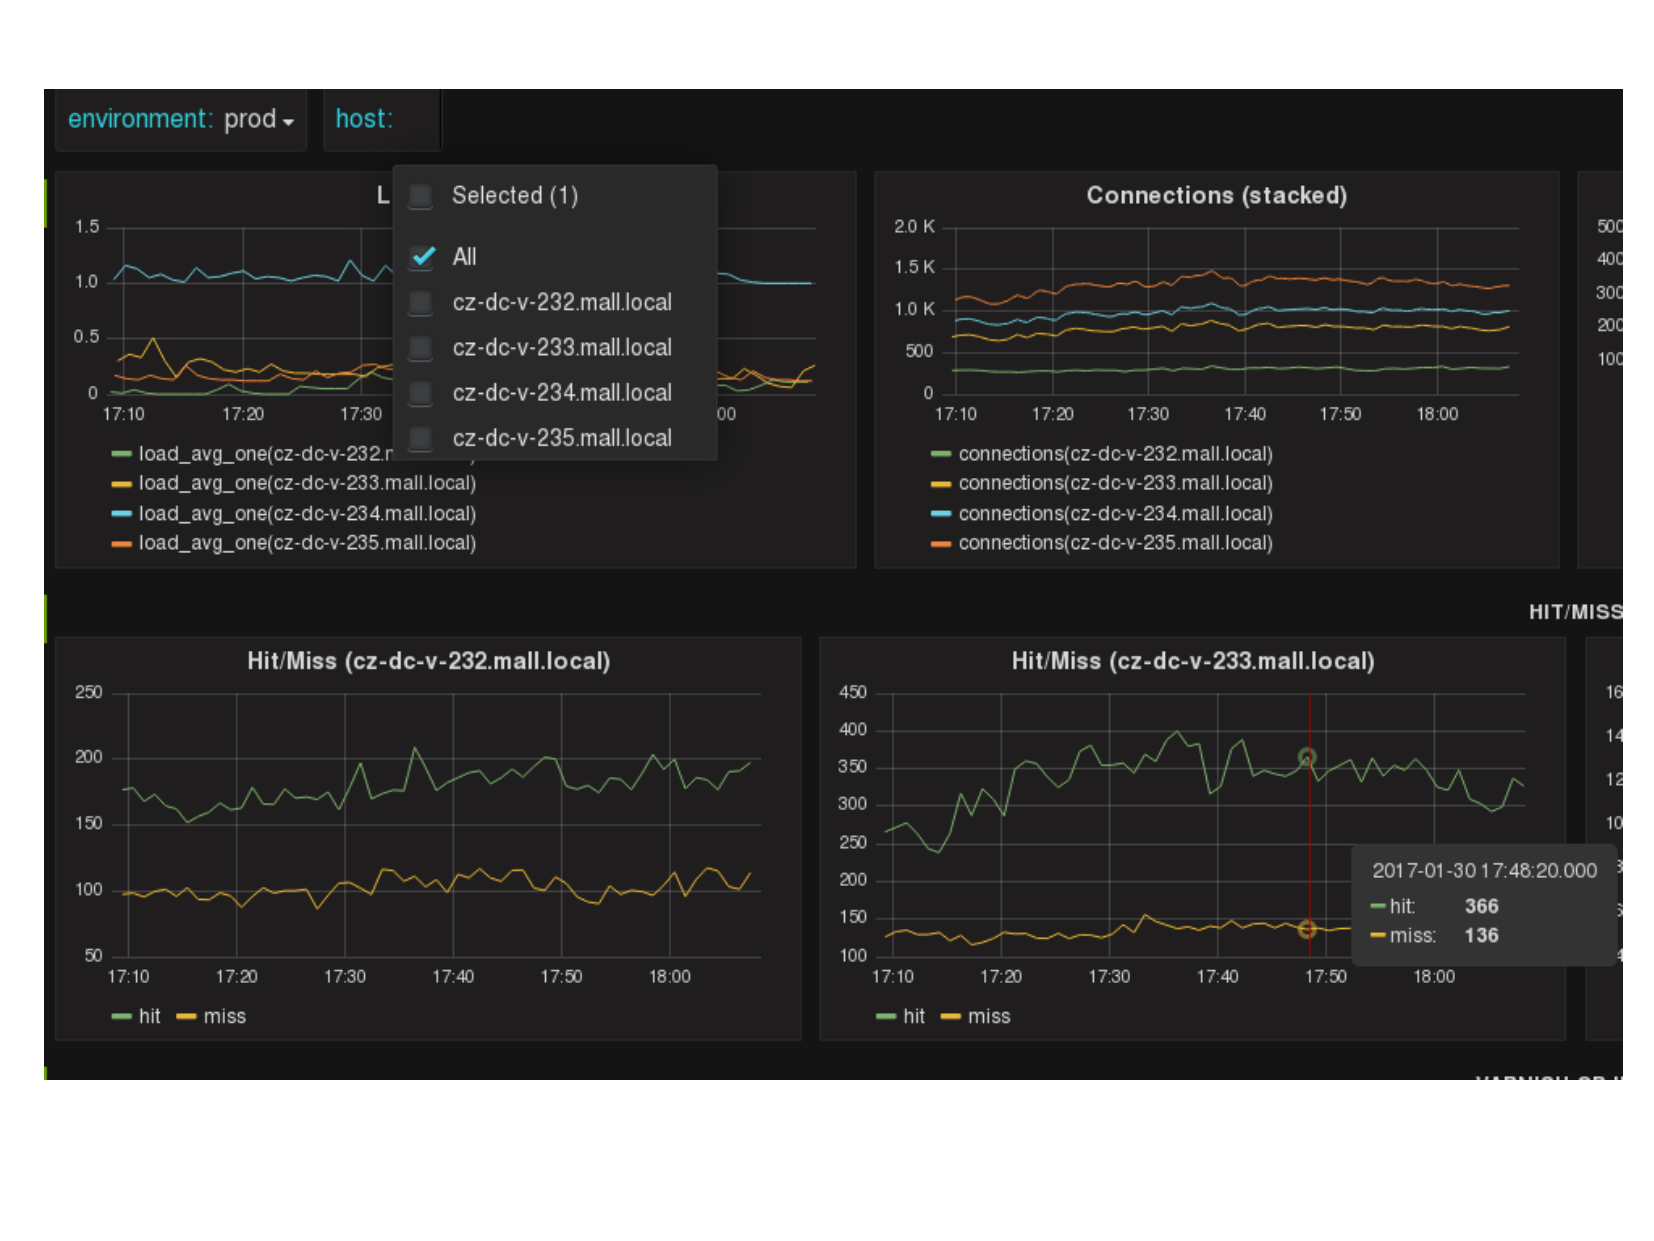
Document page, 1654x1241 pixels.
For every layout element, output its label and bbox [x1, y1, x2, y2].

picture [44, 89, 1623, 1081]
